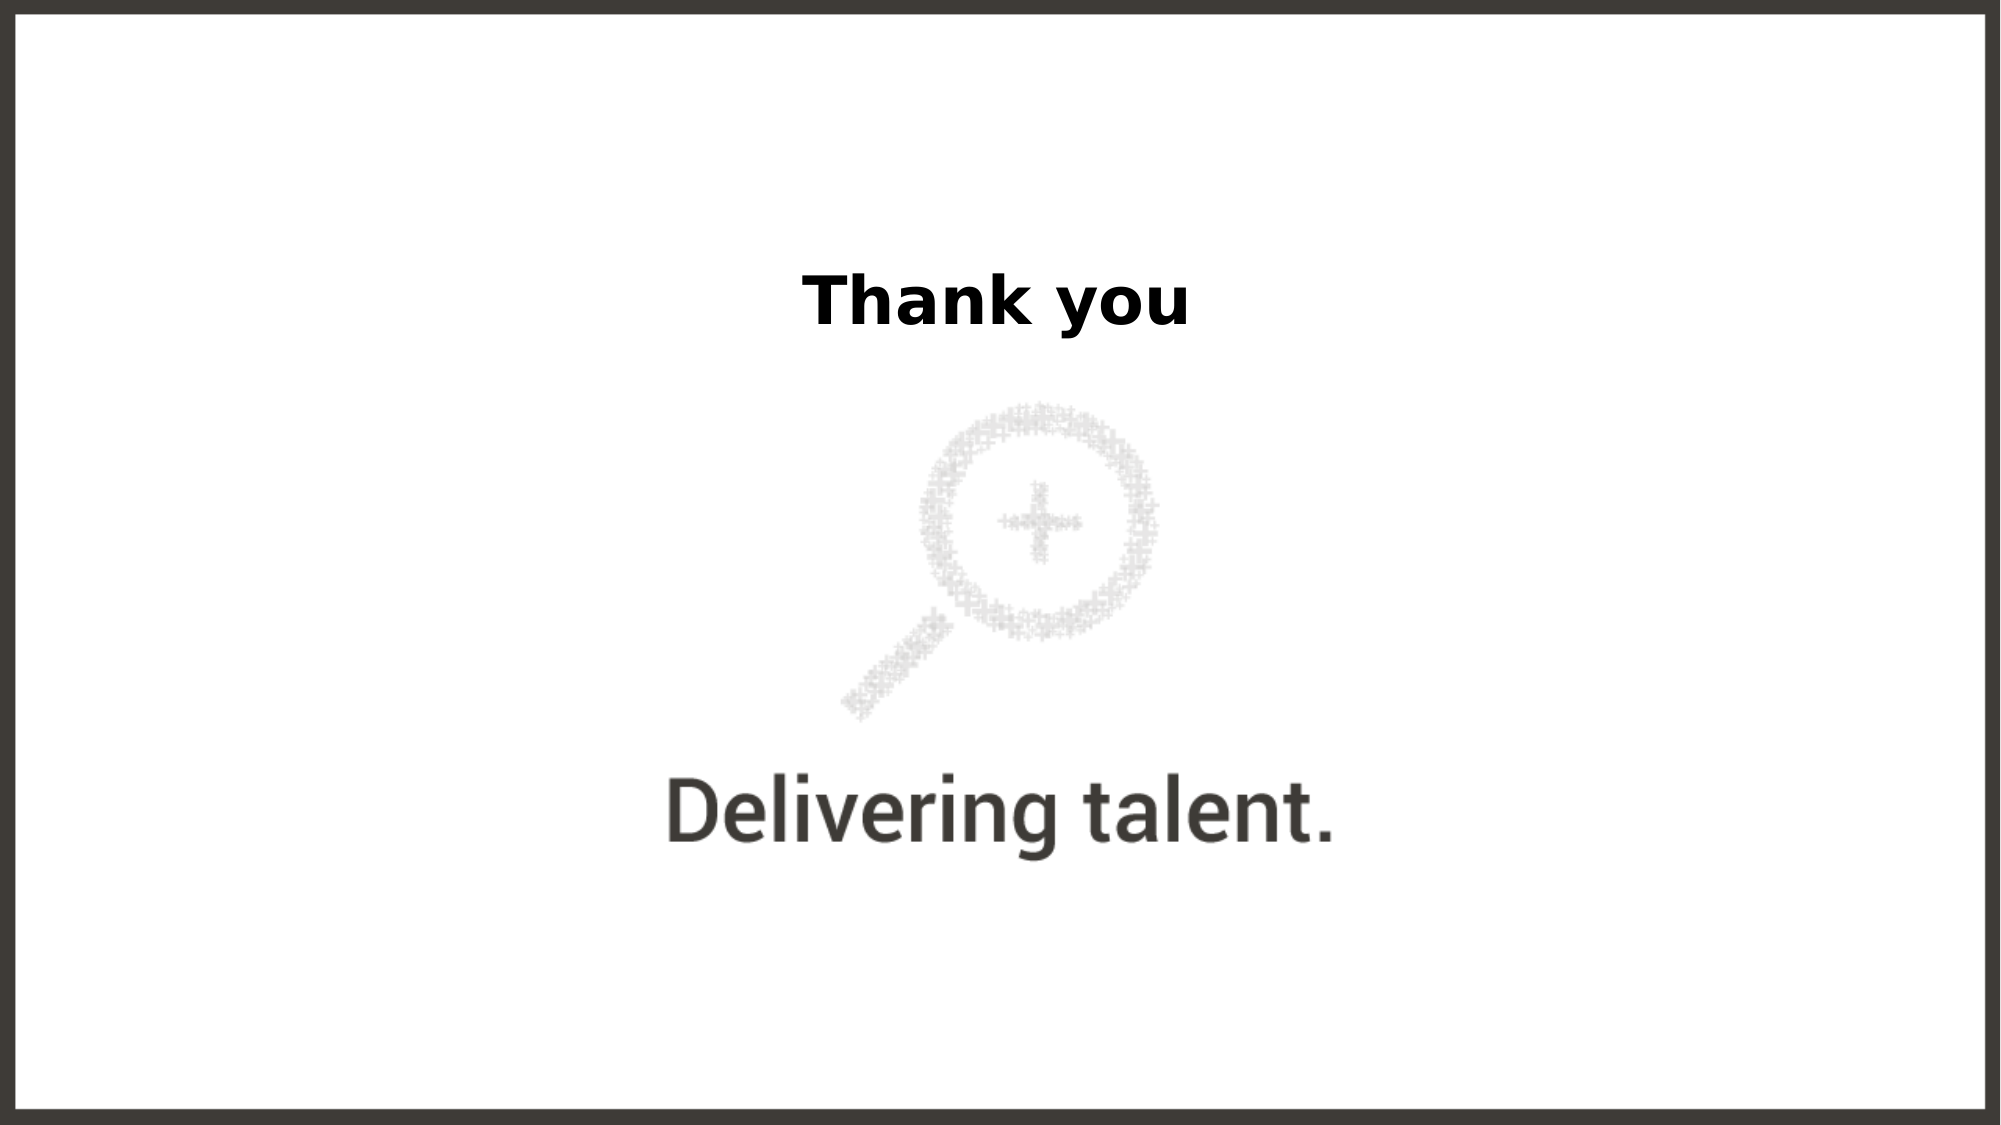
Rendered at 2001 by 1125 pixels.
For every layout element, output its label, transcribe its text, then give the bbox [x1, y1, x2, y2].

picture [0, 0, 2001, 1125]
text_box Thank you [45, 254, 1951, 348]
